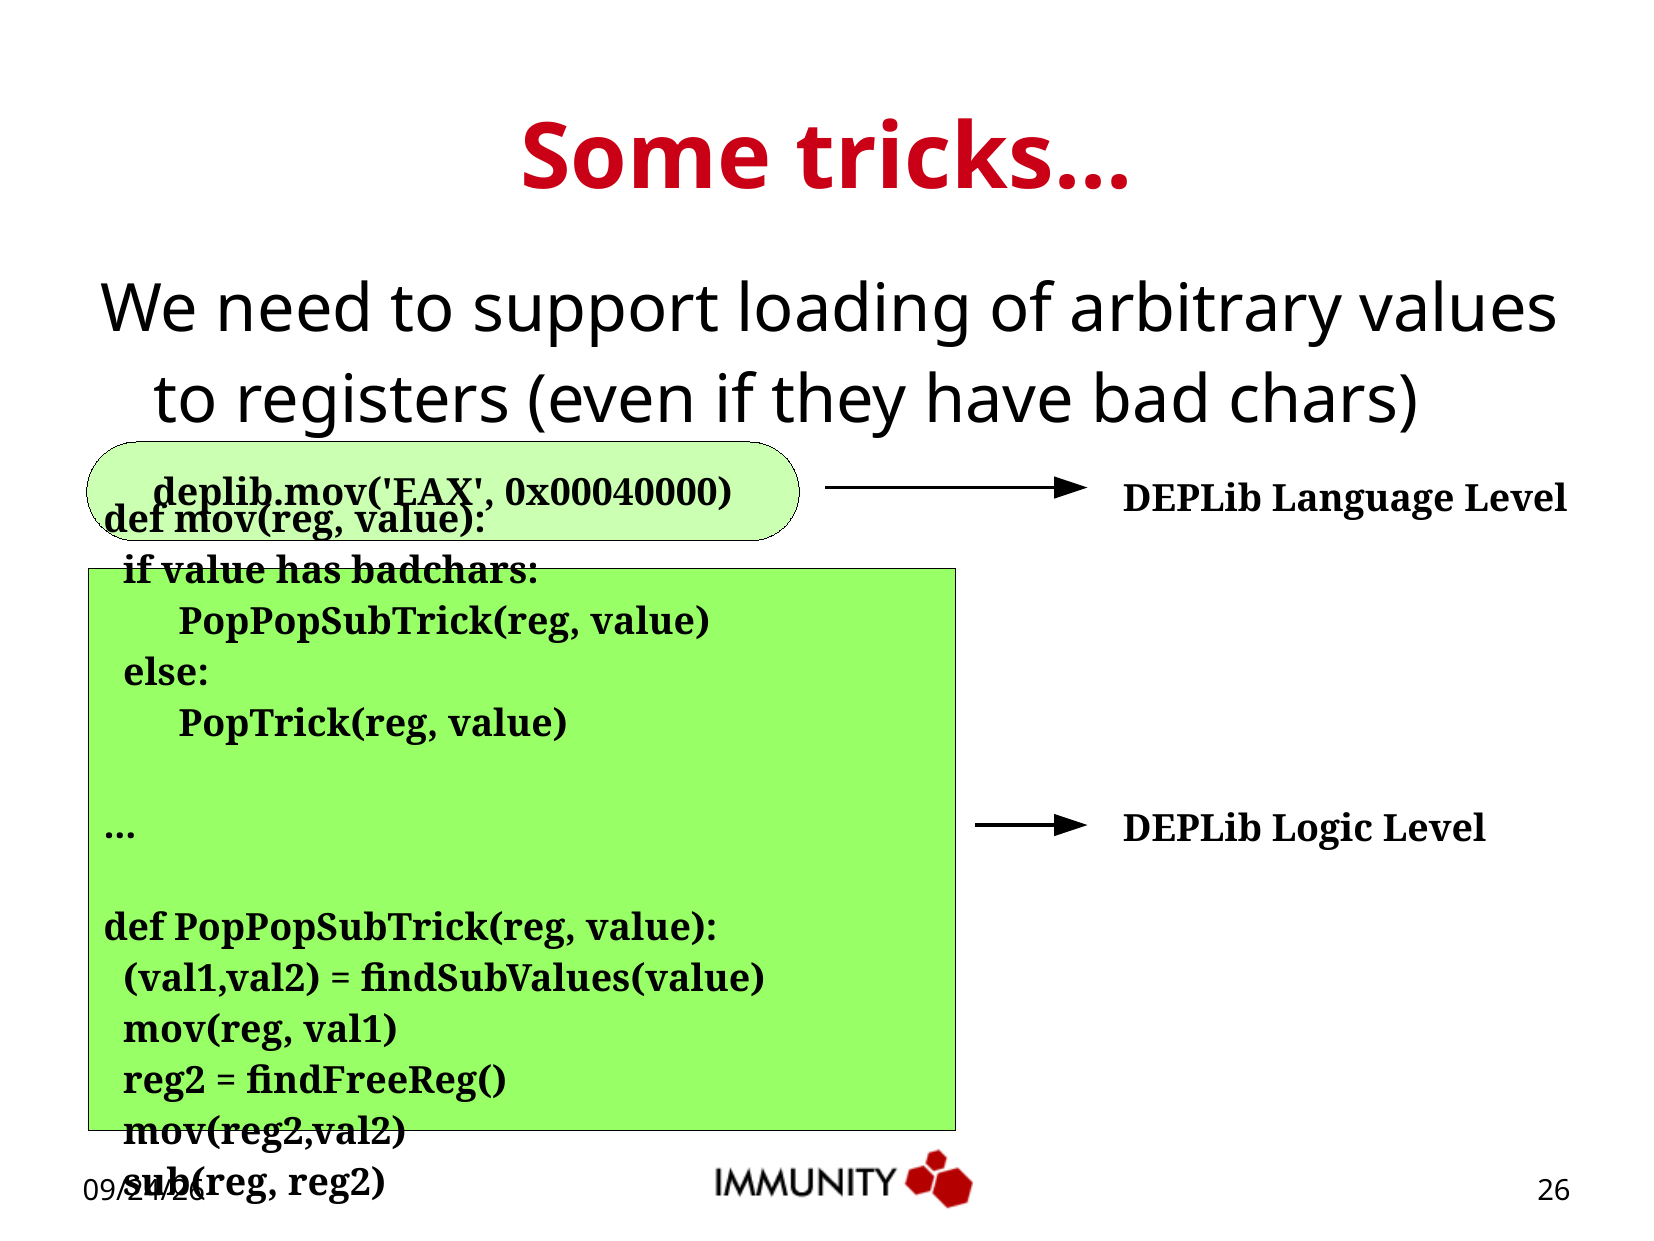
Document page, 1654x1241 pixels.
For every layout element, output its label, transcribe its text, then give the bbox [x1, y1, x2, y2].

text_box deplib.mov('EAX', 0x00040000) [86, 441, 800, 541]
text_box DEPLib Logic Level [1108, 794, 1534, 847]
list We need to support loading of arbitrary values to registers (even if they have bad chars) [82, 260, 1571, 422]
picture [694, 1130, 984, 1235]
text_box def mov(reg, value): if value has badchars: PopPopSubTrick(reg, value) else: PopTrick(reg, value) ... def PopPopSubTrick(reg, value): (val1,val2) = findSubValues(value) mov(reg, val1) reg2 = findFreeReg() mov(reg2,val2) sub(reg, reg2) [88, 568, 956, 1131]
text_box DEPLib Language Level [1108, 463, 1600, 517]
title Some tricks... [82, 56, 1571, 250]
